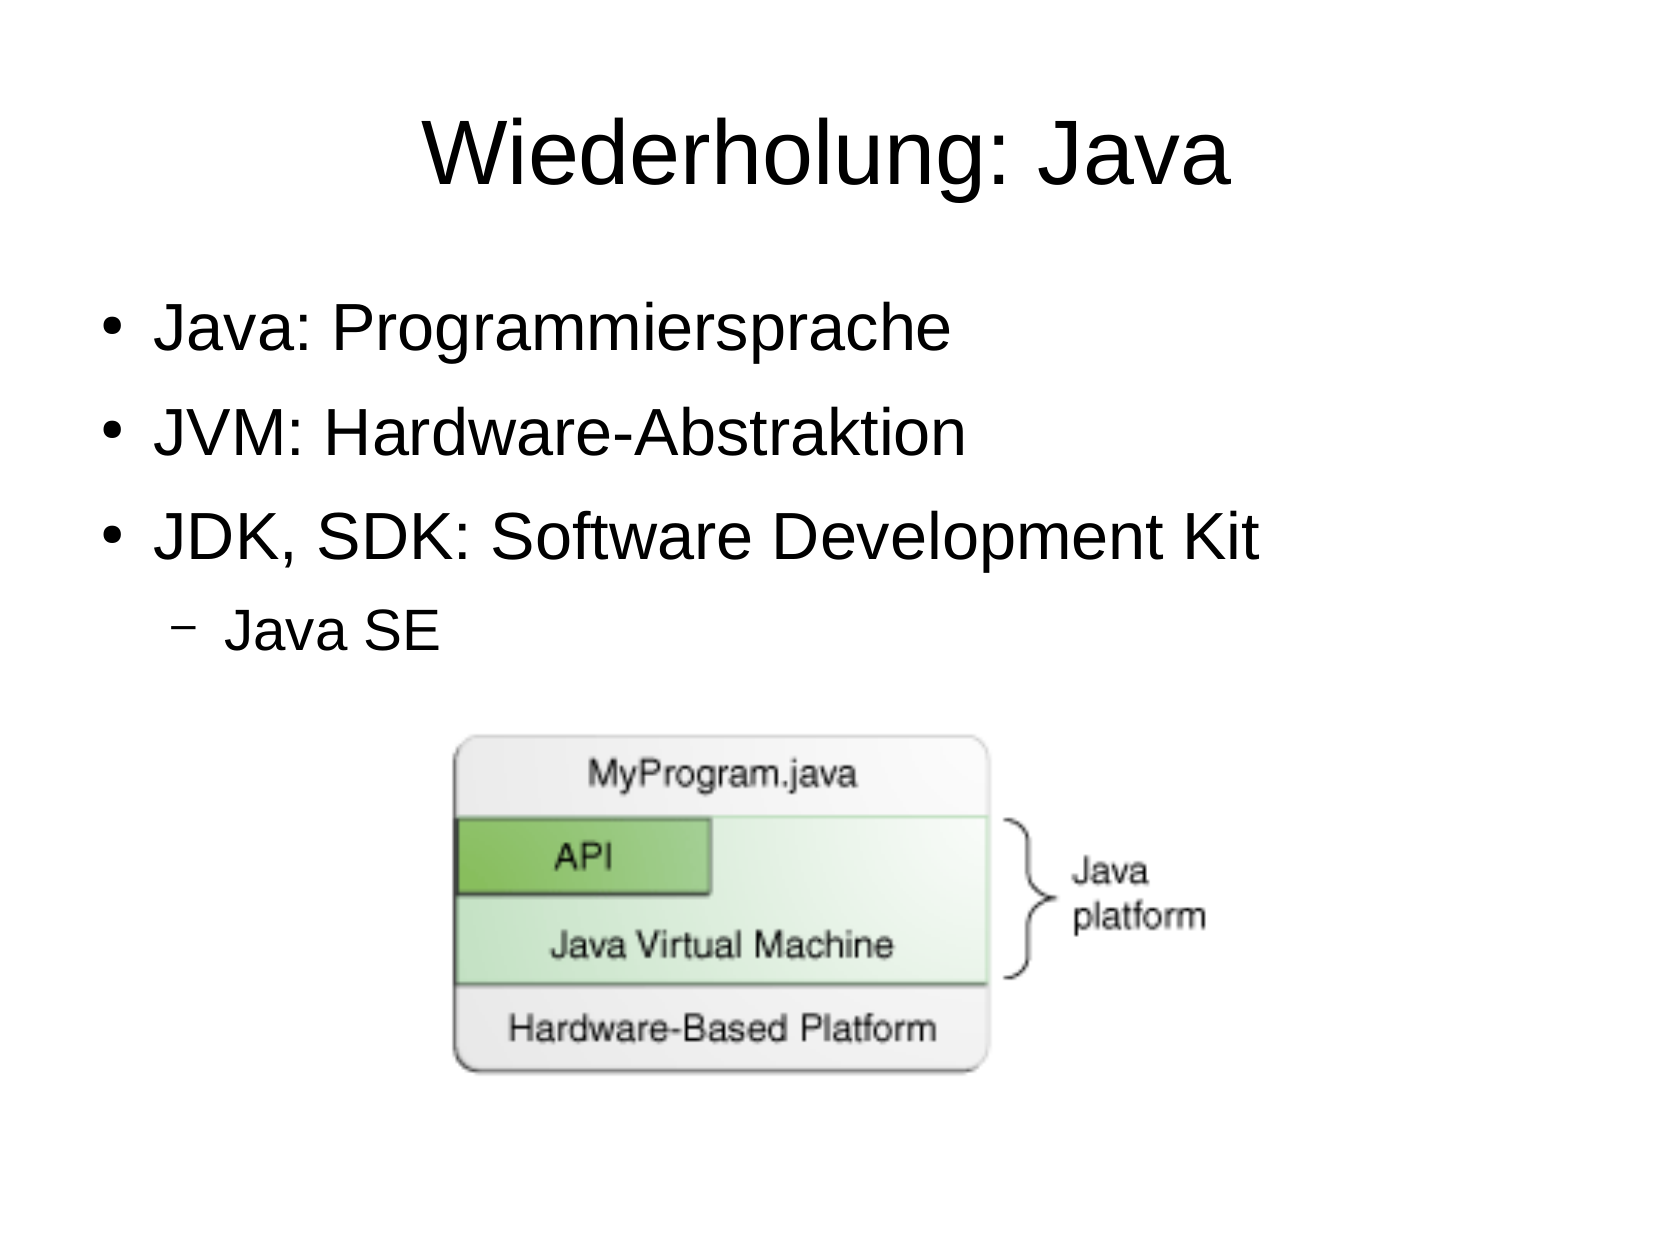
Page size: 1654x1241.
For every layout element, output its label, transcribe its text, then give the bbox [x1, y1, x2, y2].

picture [423, 711, 1246, 1104]
list Java: Programmiersprache JVM: Hardware-Abstraktion JDK, SDK: Software Development Kit Java SE [82, 290, 1571, 1010]
title Wiederholung: Java [82, 49, 1571, 257]
